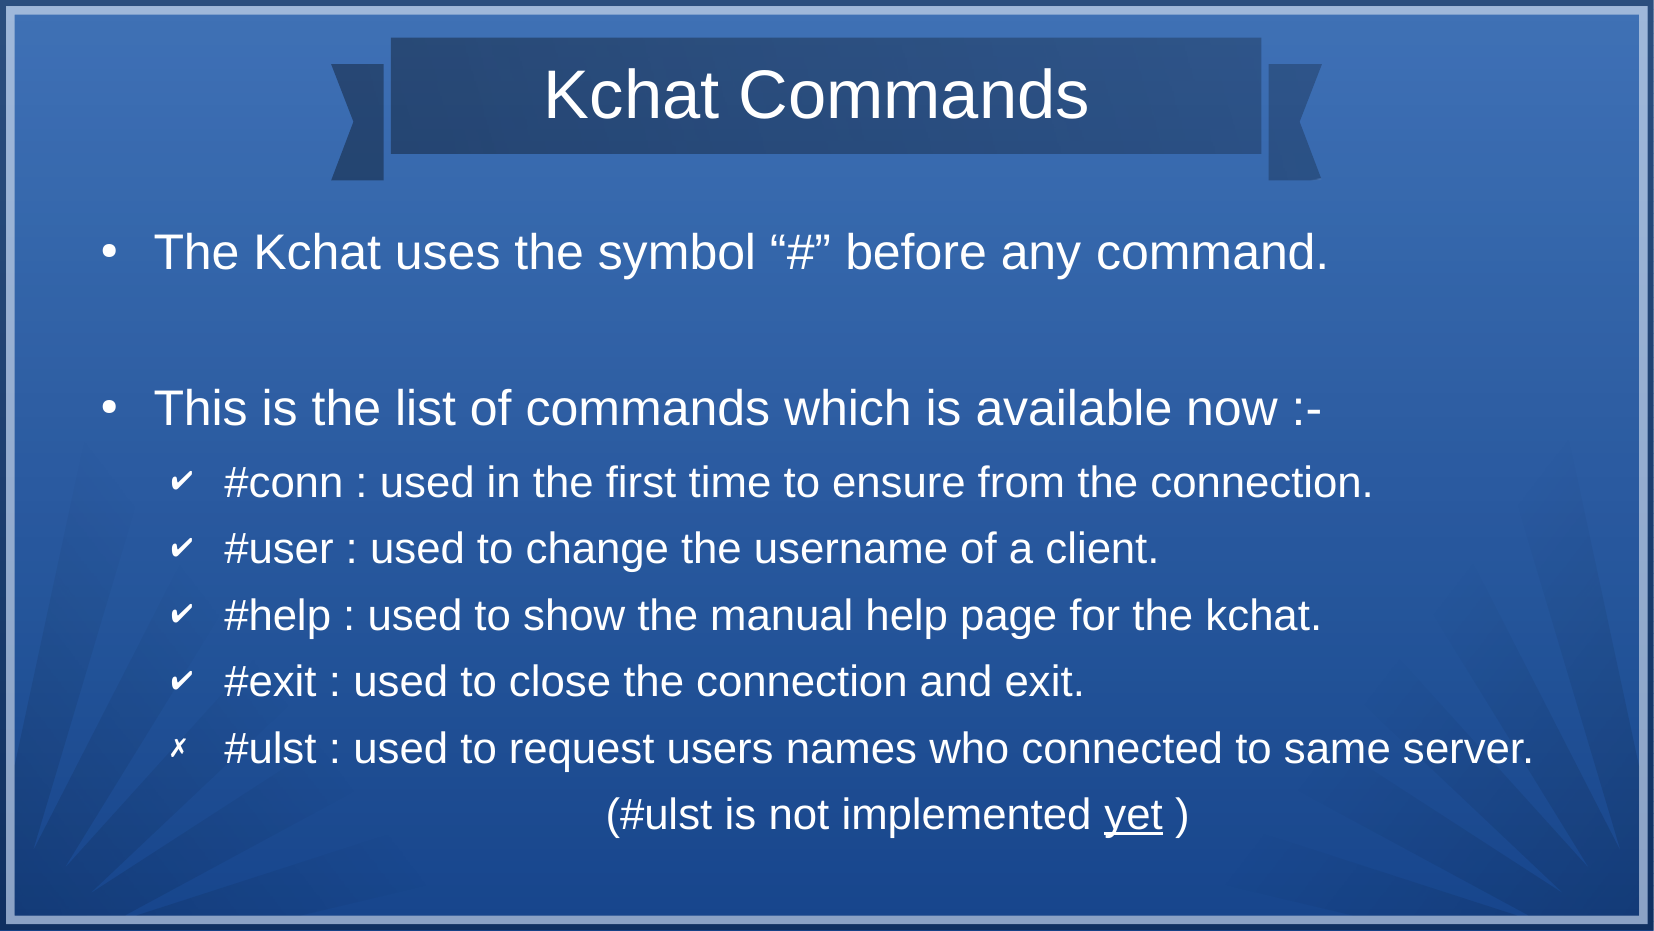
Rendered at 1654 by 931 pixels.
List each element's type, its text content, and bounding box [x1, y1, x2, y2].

list The Kchat uses the symbol “#” before any command. This is the list of commands which is available now :- #conn : used in the first time to ensure from the connection. #user : used to change the username of a client. #help : used to show the manual help page for the kchat. #exit : used to close the connection and exit. #ulst : used to request users names who connected to same server. (#ulst is not implemented yet ) [82, 224, 1571, 848]
title Kchat Commands [389, 35, 1264, 154]
